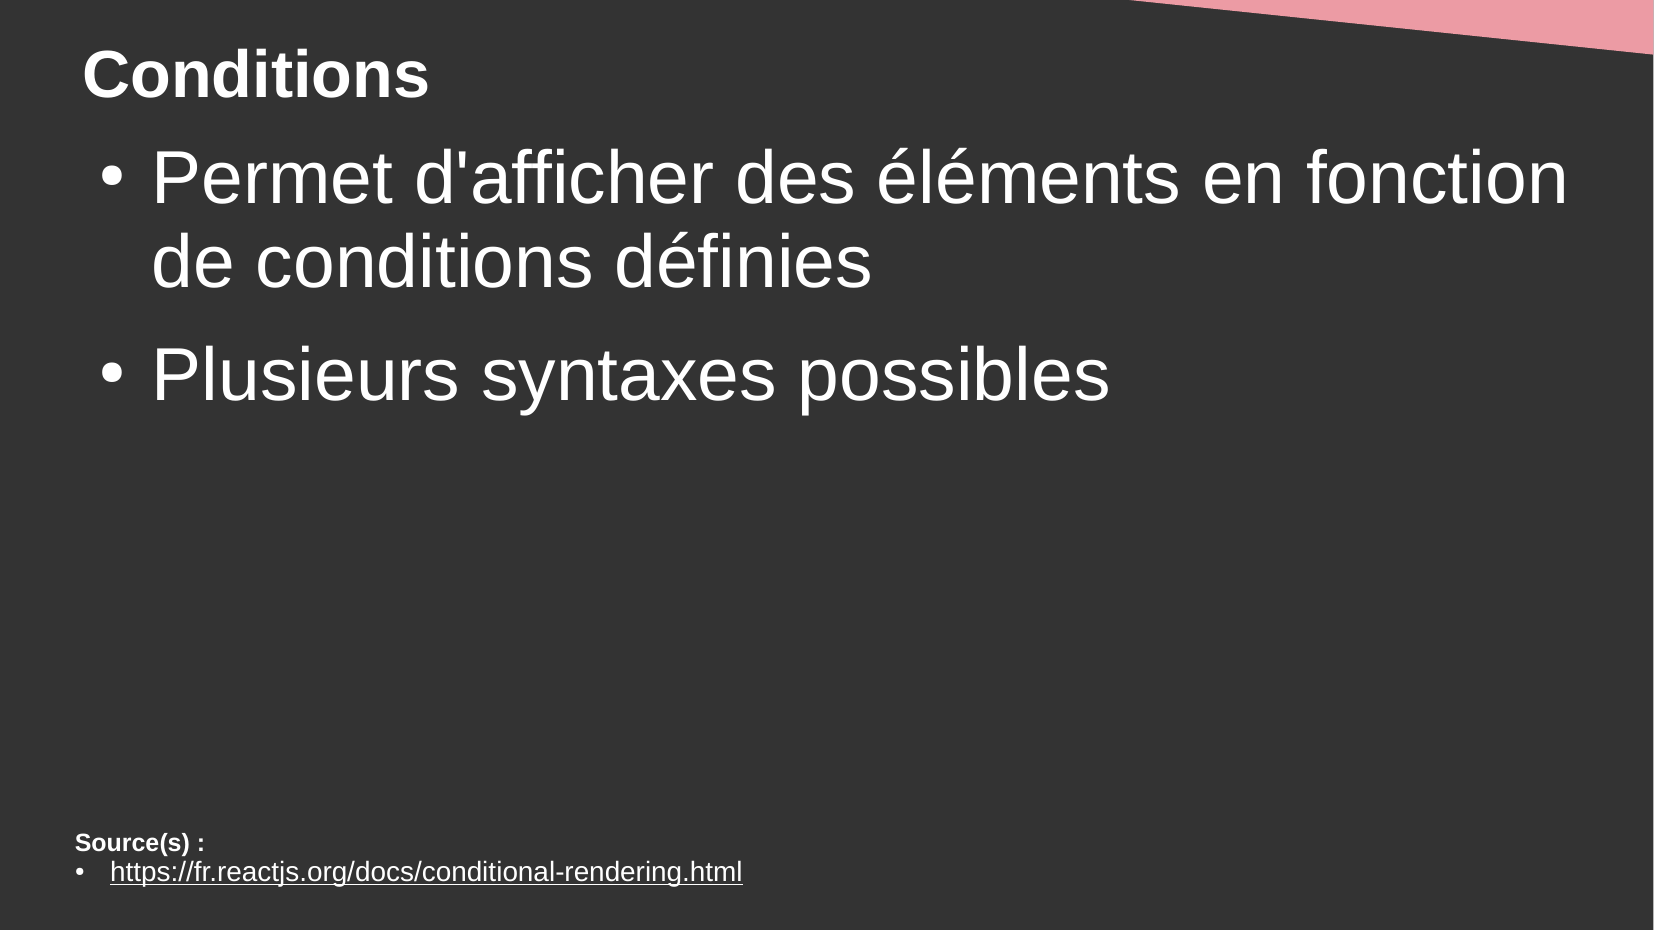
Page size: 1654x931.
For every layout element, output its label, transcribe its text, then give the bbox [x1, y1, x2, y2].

title Conditions [82, 37, 1571, 114]
list Permet d'afficher des éléments en fonction de conditions définies Plusieurs syntaxes possibles [80, 135, 1619, 591]
text_box Source(s) : https://fr.reactjs.org/docs/conditional-rendering.html [60, 821, 1546, 906]
text_box [1129, 0, 1654, 55]
